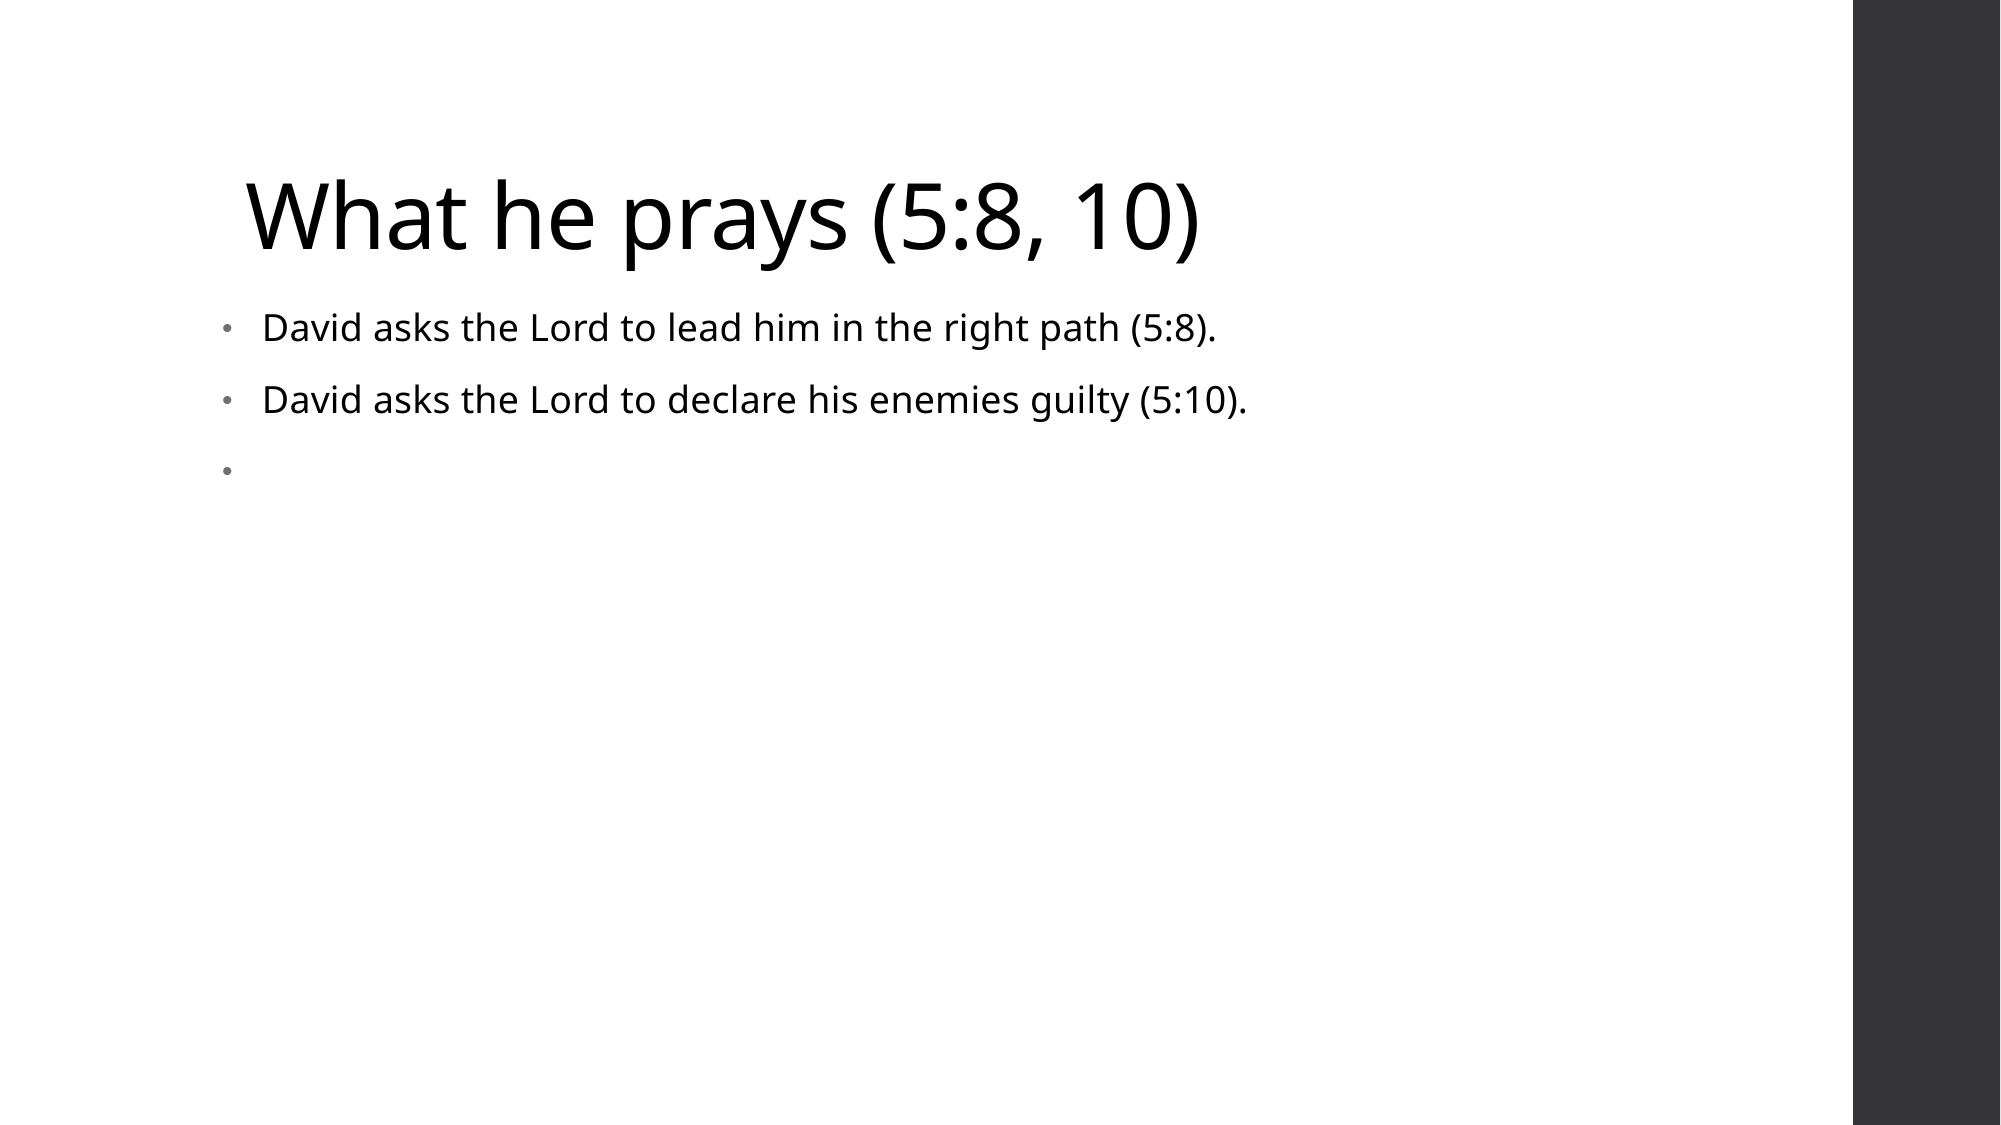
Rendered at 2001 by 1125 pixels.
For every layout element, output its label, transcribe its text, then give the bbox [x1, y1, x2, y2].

list David asks the Lord to lead him in the right path (5:8). David asks the Lord to declare his enemies guilty (5:10). [206, 299, 1617, 1014]
title What he prays (5:8, 10) [206, 60, 1797, 278]
